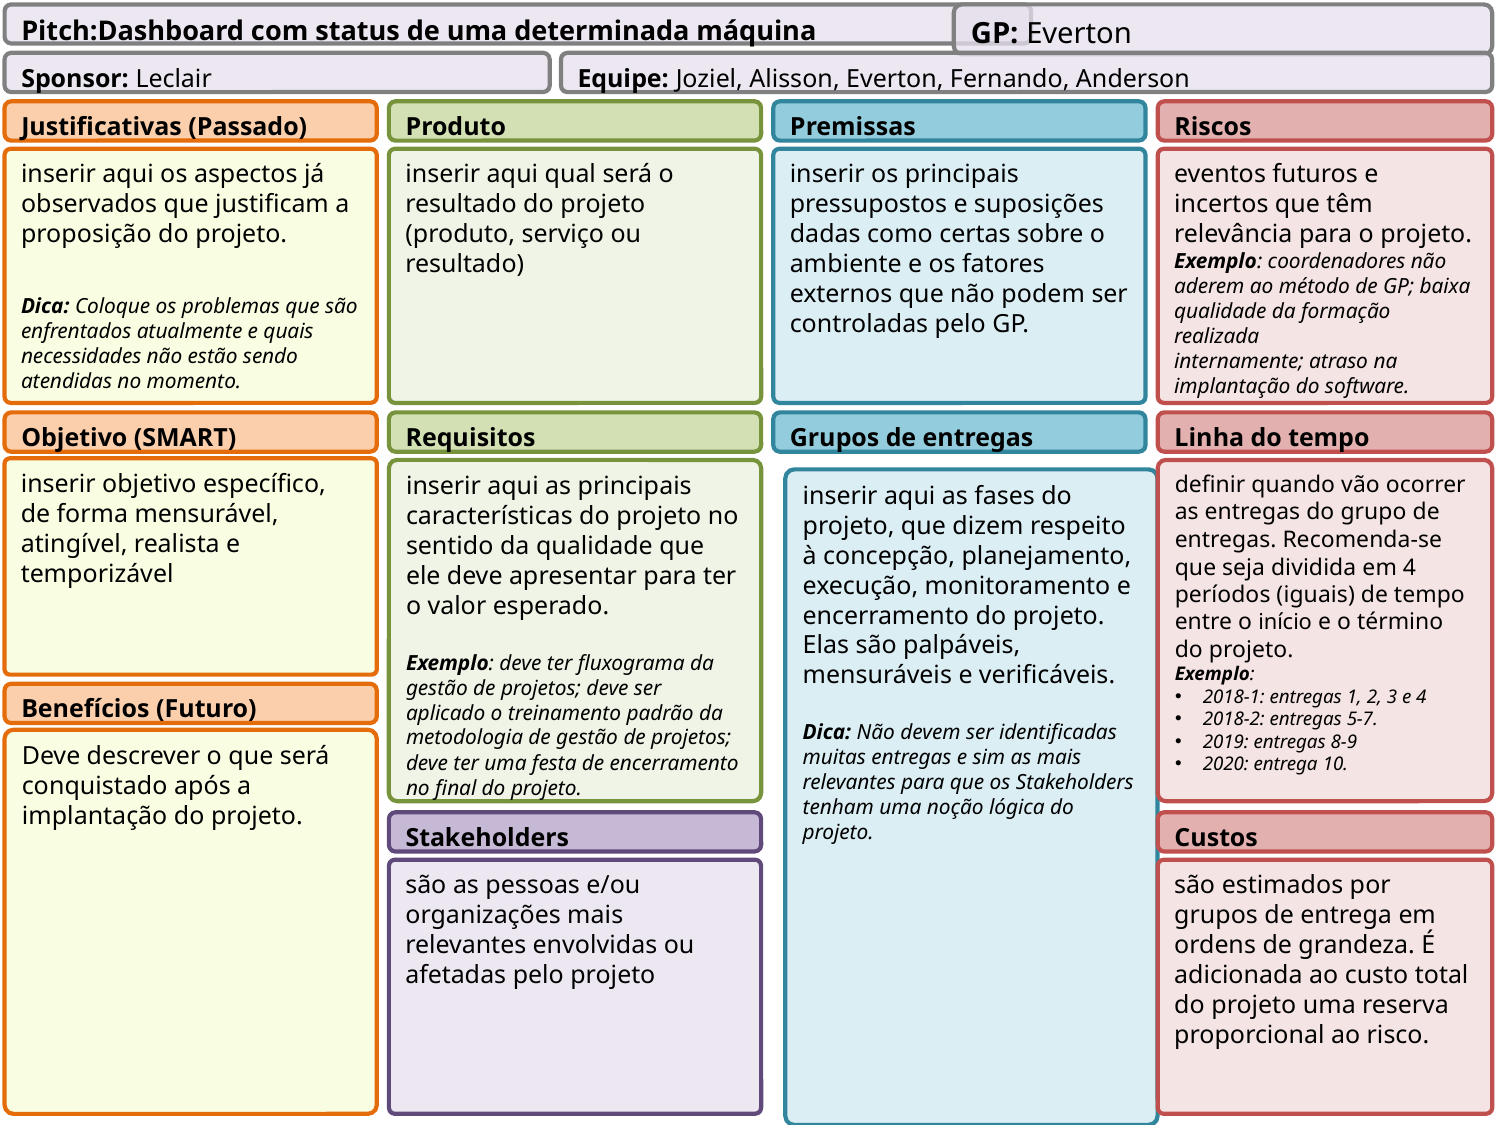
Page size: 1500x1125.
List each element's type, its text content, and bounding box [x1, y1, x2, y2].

text_box eventos futuros e incertos que têm relevância para o projeto. Exemplo: coordenadores não aderem ao método de GP; baixa qualidade da formação realizada internamente; atraso na implantação do software. [1157, 148, 1493, 403]
text_box inserir aqui as principais características do projeto no sentido da qualidade que ele deve apresentar para ter o valor esperado. Exemplo: deve ter fluxograma da gestão de projetos; deve ser aplicado o treinamento padrão da metodologia de gestão de projetos; deve ter uma festa de encerramento no final do projeto. [388, 459, 762, 802]
text_box são estimados por grupos de entrega em ordens de grandeza. É adicionada ao custo total do projeto uma reserva proporcional ao risco. [1157, 859, 1493, 1114]
text_box Objetivo (SMART) [4, 412, 377, 452]
text_box Benefícios (Futuro) [4, 683, 377, 724]
text_box Sponsor: Leclair [4, 52, 550, 93]
text_box Pitch:Dashboard com status de uma determinada máquina [4, 4, 959, 44]
text_box Requisitos [388, 412, 762, 452]
text_box definir quando vão ocorrer as entregas do grupo de entregas. Recomenda-se que seja dividida em 4 períodos (iguais) de tempo entre o início e o término do projeto. Exemplo: 2018-1: entregas 1, 2, 3 e 4 2018-2: entregas 5-7. 2019: entregas 8-9 2020: entrega 10. [1157, 459, 1493, 802]
text_box inserir objetivo específico, de forma mensurável, atingível, realista e temporizável [4, 458, 377, 675]
text_box são as pessoas e/ou organizações mais relevantes envolvidas ou afetadas pelo projeto [388, 859, 762, 1114]
text_box inserir aqui os aspectos já observados que justificam a proposição do projeto. Dica: Coloque os problemas que são enfrentados atualmente e quais necessidades não estão sendo atendidas no momento. [4, 148, 377, 403]
text_box Produto [388, 101, 762, 141]
text_box GP: Everton [953, 4, 1493, 53]
text_box inserir aqui qual será o resultado do projeto (produto, serviço ou resultado) [388, 148, 762, 403]
text_box Linha do tempo [1157, 412, 1493, 452]
text_box Equipe: Joziel, Alisson, Everton, Fernando, Anderson [560, 52, 1493, 93]
text_box inserir os principais pressupostos e suposições dadas como certas sobre o ambiente e os fatores externos que não podem ser controladas pelo GP. [773, 148, 1146, 403]
text_box [1, 0, 1500, 1125]
text_box Premissas [773, 101, 1146, 141]
text_box Grupos de entregas [773, 412, 1146, 452]
text_box Stakeholders [388, 812, 762, 852]
text_box Justificativas (Passado) [4, 101, 377, 141]
text_box Custos [1157, 812, 1493, 852]
text_box Deve descrever o que será conquistado após a implantação do projeto. [4, 729, 377, 1114]
text_box Riscos [1157, 101, 1493, 141]
text_box inserir aqui as fases do projeto, que dizem respeito à concepção, planejamento, execução, monitoramento e encerramento do projeto. Elas são palpáveis, mensuráveis e verificáveis. Dica: Não devem ser identificadas muitas entregas e sim as mais relevantes para que os Stakeholders tenham uma noção lógica do projeto. [785, 469, 1158, 1125]
